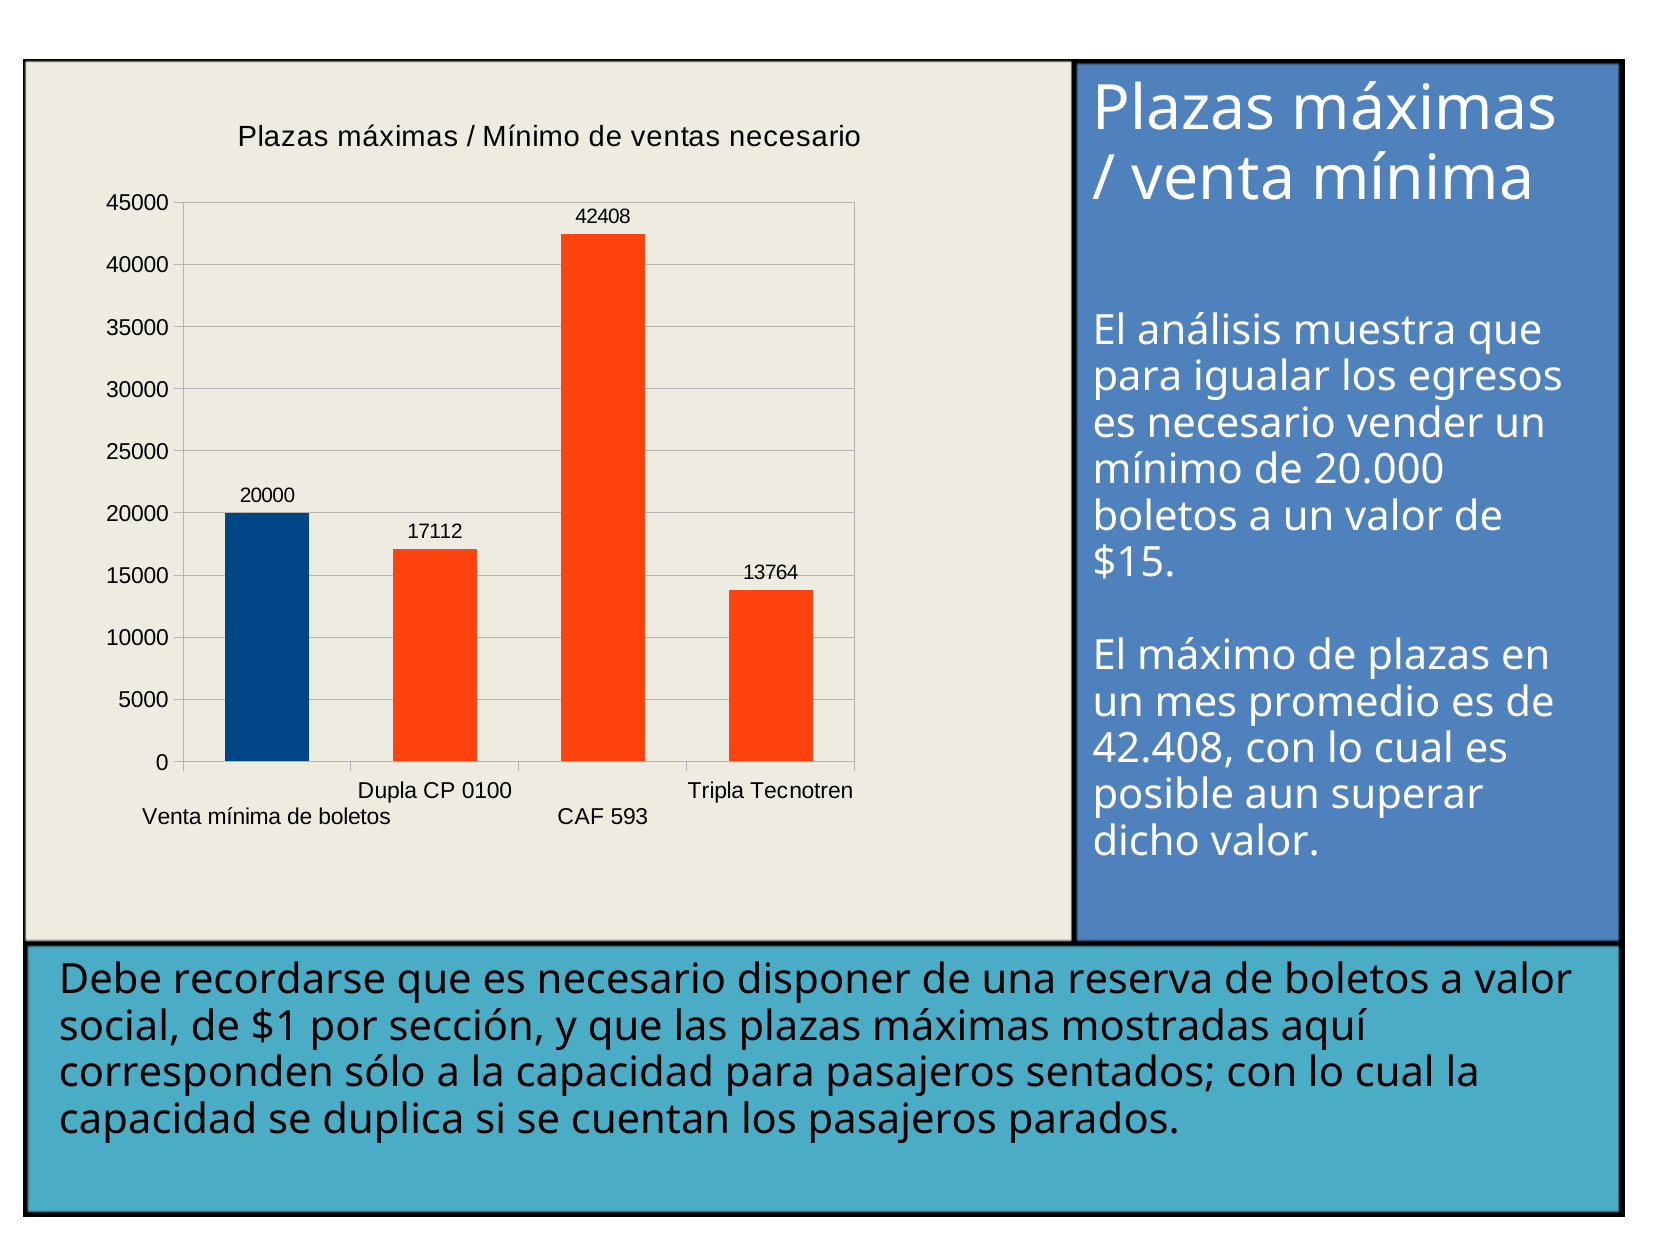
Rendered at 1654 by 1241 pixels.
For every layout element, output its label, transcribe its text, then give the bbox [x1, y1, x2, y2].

text_box Plazas máximas / venta mínima [1092, 73, 1565, 180]
text_box El análisis muestra que para igualar los egresos es necesario vender un mínimo de 20.000 boletos a un valor de $15. El máximo de plazas en un mes promedio es de 42.408, con lo cual es posible aun superar dicho valor. [1092, 307, 1565, 922]
picture [23, 59, 1630, 1222]
text_box Debe recordarse que es necesario disponer de una reserva de boletos a valor social, de $1 por sección, y que las plazas máximas mostradas aquí corresponden sólo a la capacidad para pasajeros sentados; con lo cual la capacidad se duplica si se cuentan los pasajeros parados. [59, 956, 1583, 1158]
chart [59, 87, 1041, 876]
